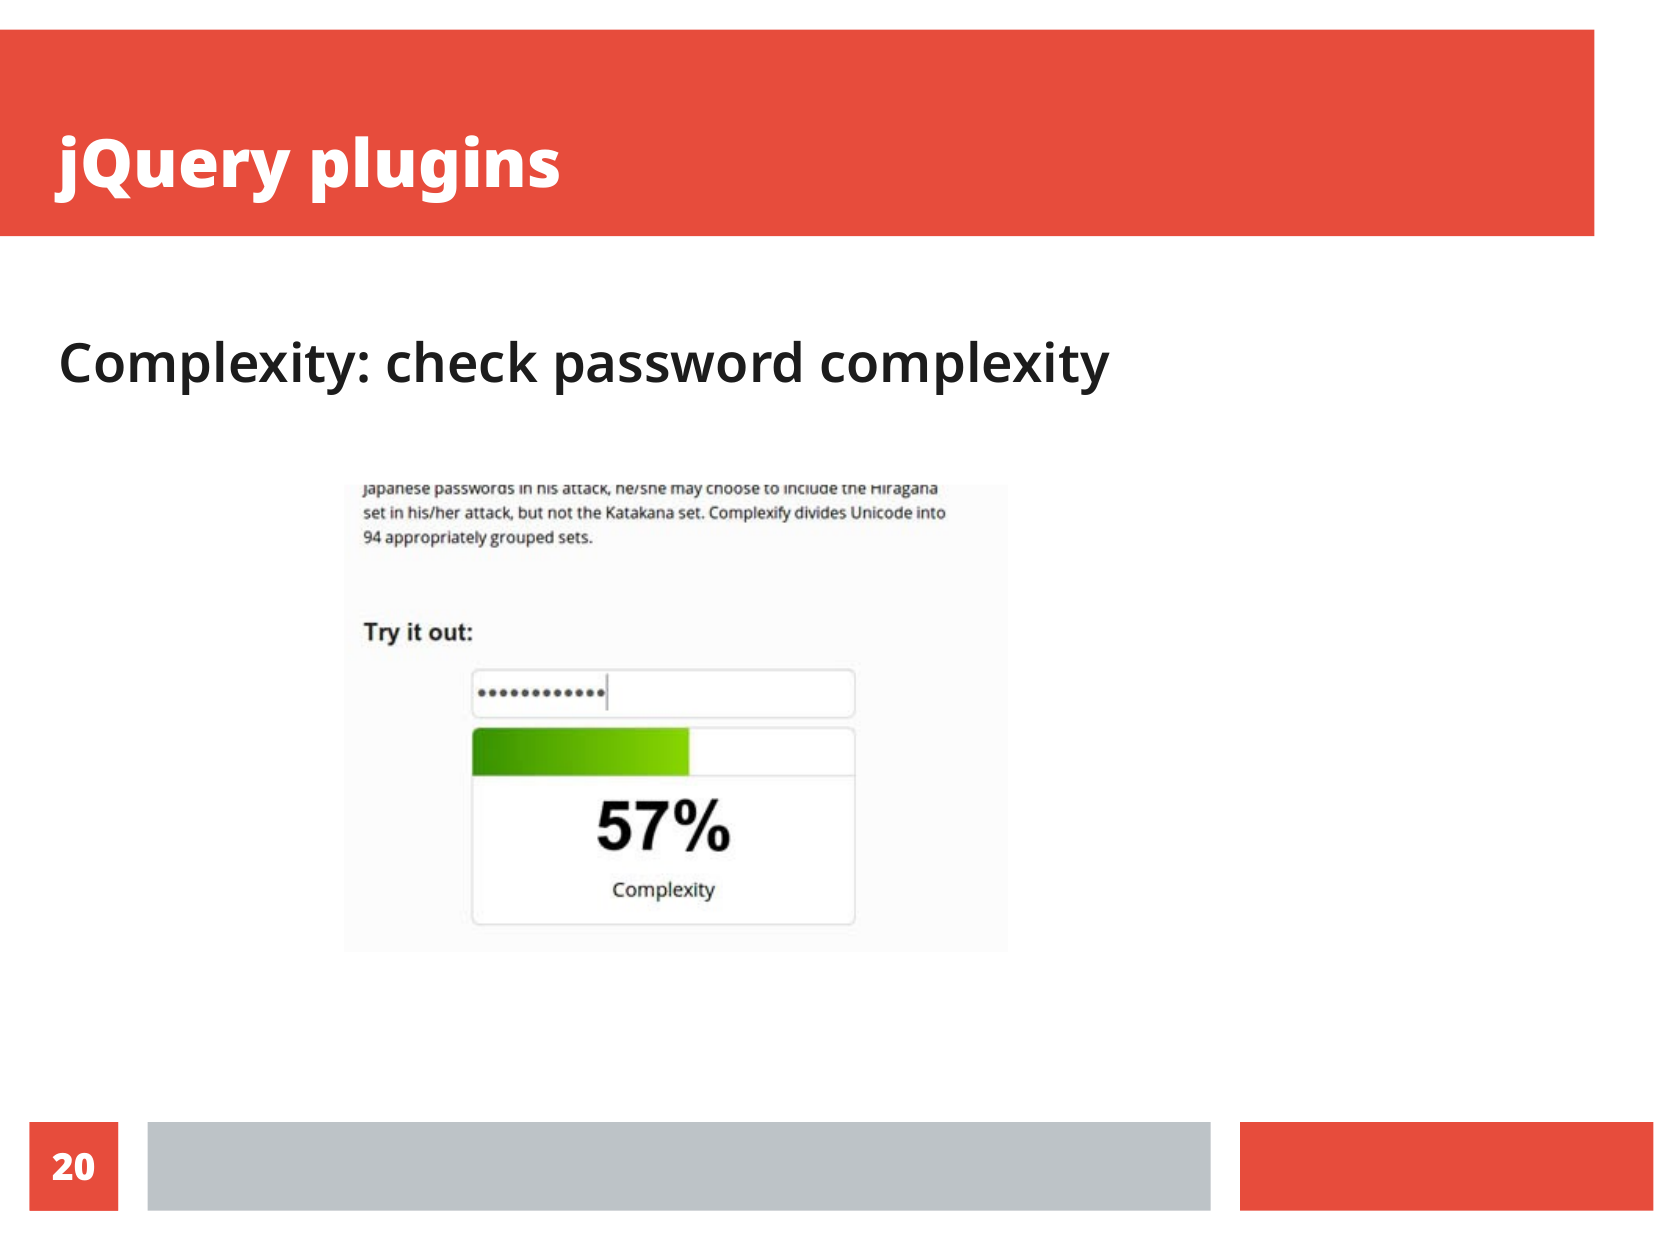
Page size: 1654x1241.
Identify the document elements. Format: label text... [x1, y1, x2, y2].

list Complexity: check password complexity [59, 324, 1565, 1093]
title jQuery plugins [59, 59, 1595, 207]
picture [344, 468, 1008, 952]
